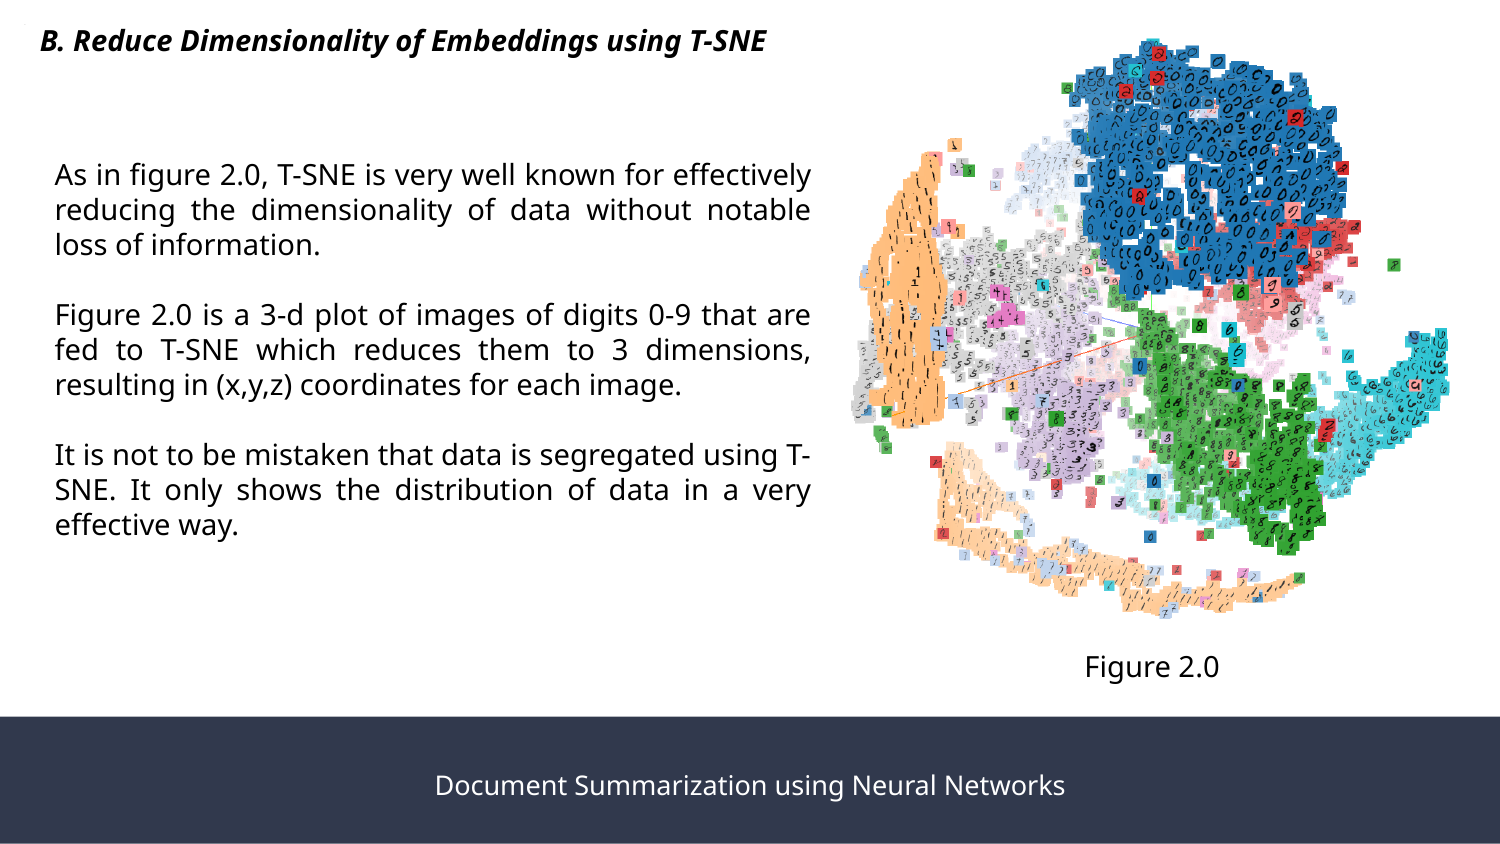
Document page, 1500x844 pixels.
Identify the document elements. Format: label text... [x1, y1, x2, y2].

text_box B. Reduce Dimensionality of Embeddings using T-SNE [24, 0, 1419, 80]
list Document Summarization using Neural Networks [0, 725, 1500, 844]
picture [827, 24, 1474, 632]
text_box As in figure 2.0, T-SNE is very well known for effectively reducing the dimensionality of data without notable loss of information. Figure 2.0 is a 3-d plot of images of digits 0-9 that are fed to T-SNE which reduces them to 3 dimensions, resulting in (x,y,z) coordinates for each image. It is not to be mistaken that data is segregated using T-SNE. It only shows the distribution of data in a very effective way. [39, 141, 828, 682]
text_box Figure 2.0 [831, 633, 1473, 698]
